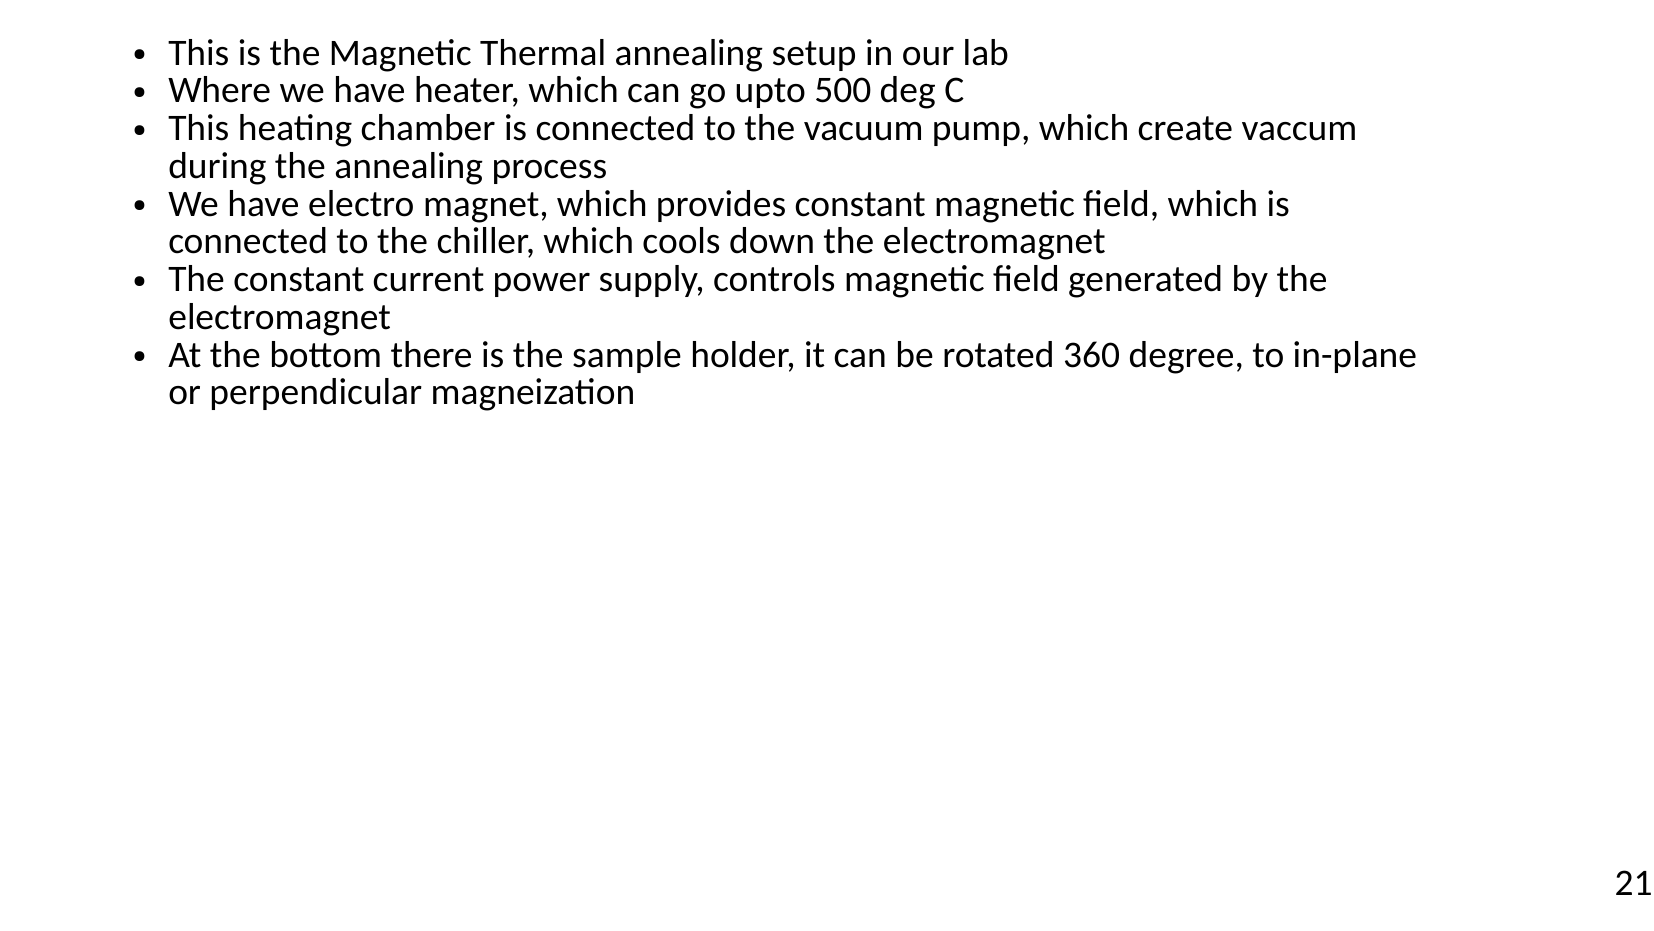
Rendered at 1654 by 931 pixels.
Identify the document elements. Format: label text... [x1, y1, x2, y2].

text_box This is the Magnetic Thermal annealing setup in our lab Where we have heater, which can go upto 500 deg C This heating chamber is connected to the vacuum pump, which create vaccum during the annealing process We have electro magnet, which provides constant magnetic field, which is connected to the chiller, which cools down the electromagnet The constant current power supply, controls magnetic field generated by the electromagnet At the bottom there is the sample holder, it can be rotated 360 degree, to in-plane or perpendicular magneization [118, 29, 1447, 422]
text_box <number> [1479, 860, 1654, 931]
